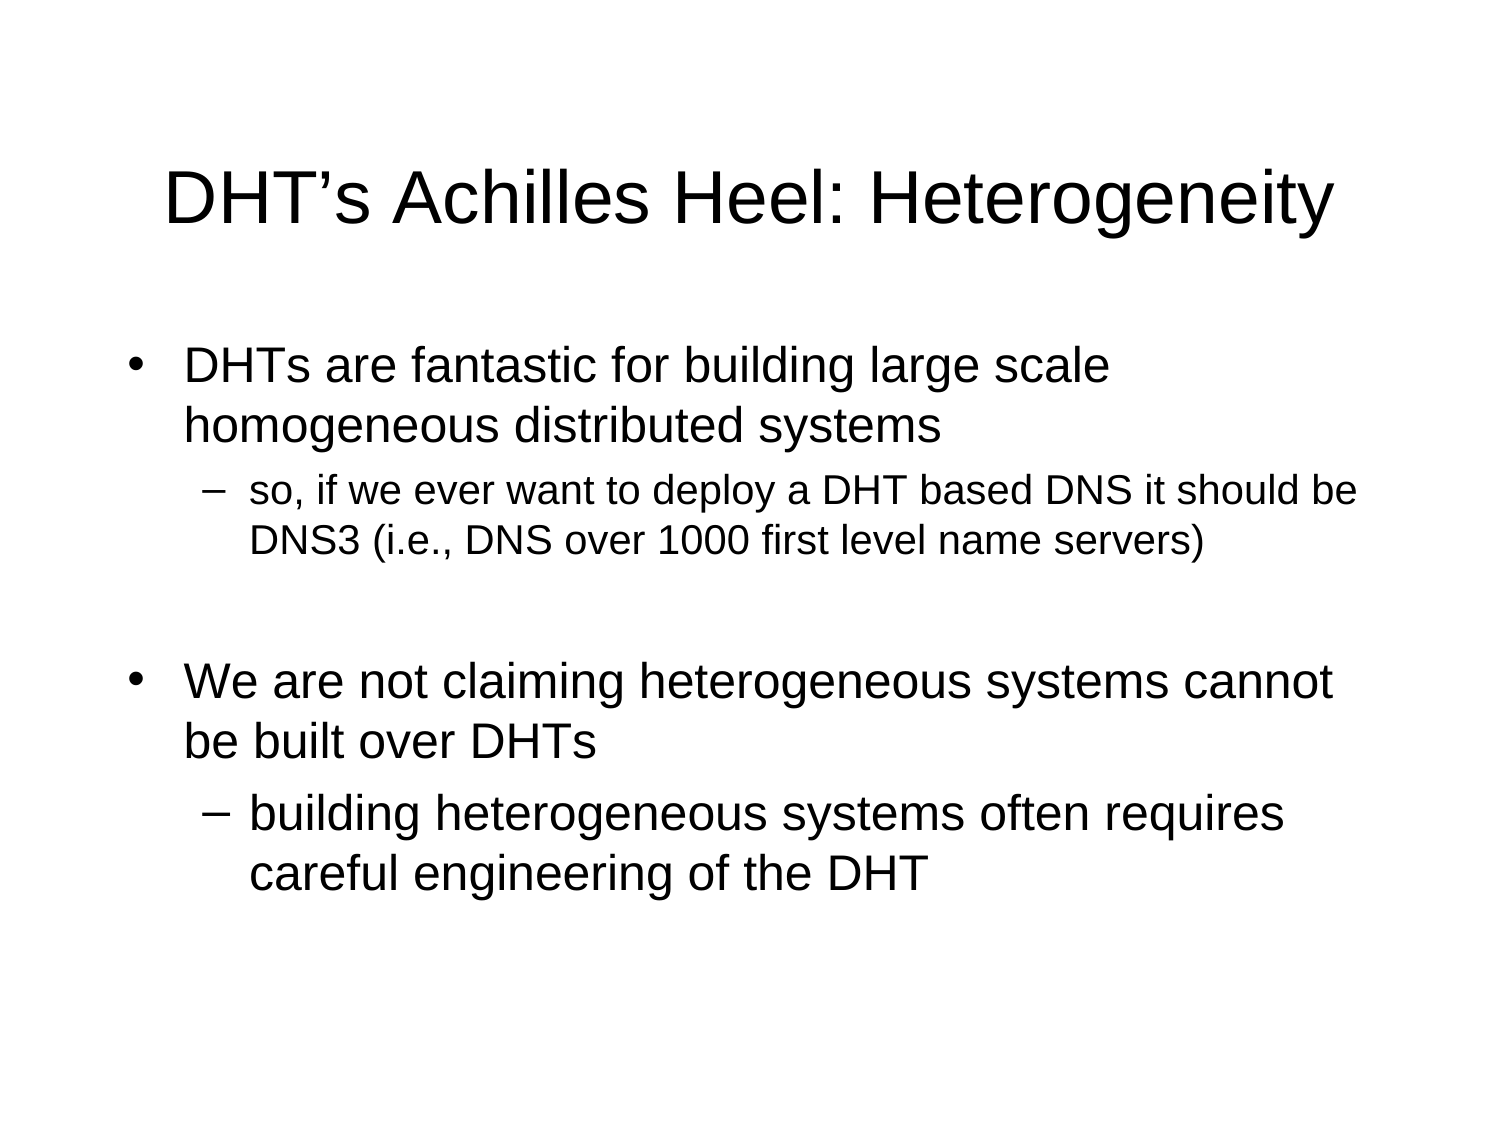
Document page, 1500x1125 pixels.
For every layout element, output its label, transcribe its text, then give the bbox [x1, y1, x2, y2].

title DHT’s Achilles Heel: Heterogeneity [112, 99, 1388, 288]
list DHTs are fantastic for building large scale homogeneous distributed systems so, if we ever want to deploy a DHT based DNS it should be DNS3 (i.e., DNS over 1000 first level name servers) We are not claiming heterogeneous systems cannot be built over DHTs building heterogeneous systems often requires careful engineering of the DHT [112, 324, 1388, 1000]
